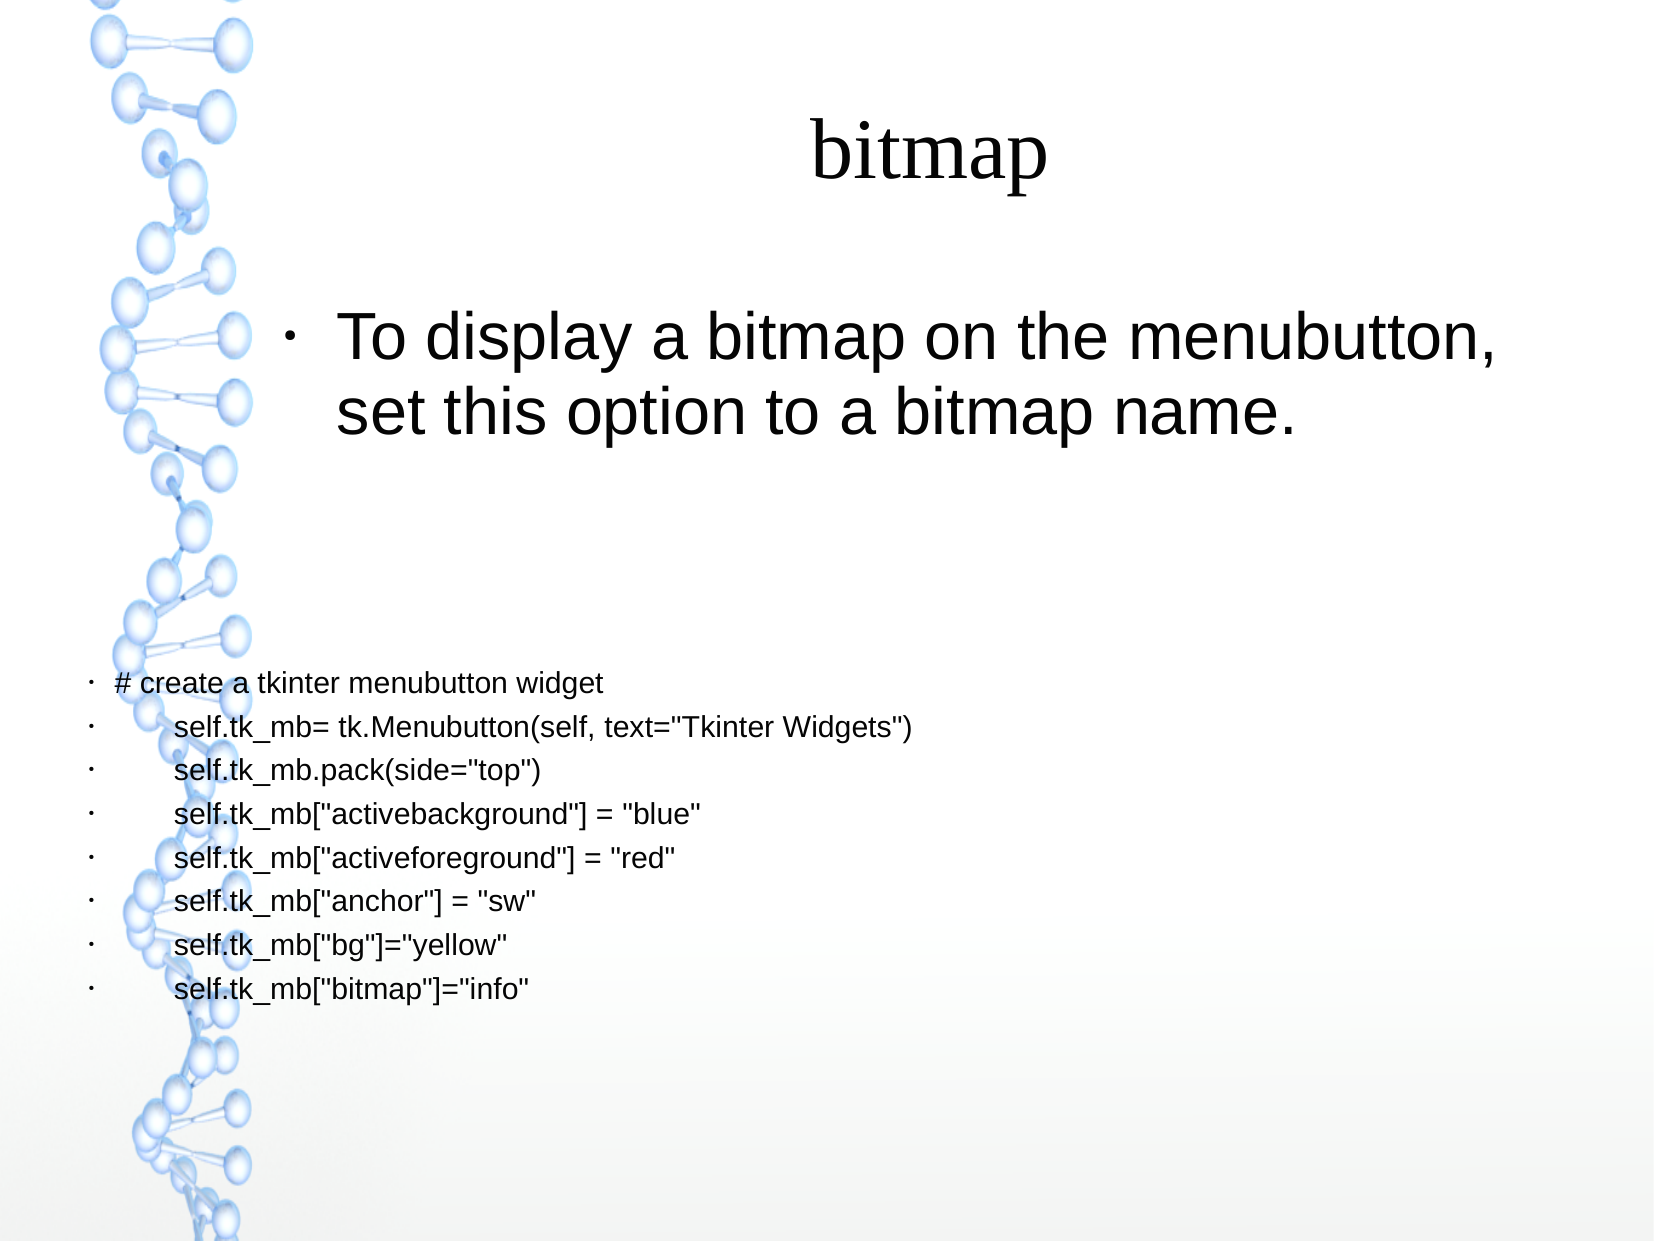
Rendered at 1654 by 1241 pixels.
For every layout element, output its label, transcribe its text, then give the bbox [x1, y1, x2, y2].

list # create a tkinter menubutton widget self.tk_mb= tk.Menubutton(self, text="Tkinter Widgets") self.tk_mb.pack(side="top") self.tk_mb["activebackground"] = "blue" self.tk_mb["activeforeground"] = "red" self.tk_mb["anchor"] = "sw" self.tk_mb["bg"]="yellow" self.tk_mb["bitmap"]="info" [82, 665, 1571, 1009]
title bitmap [265, 47, 1595, 252]
list To display a bitmap on the menubutton, set this option to a bitmap name. [265, 299, 1595, 643]
picture [0, 0, 1654, 1241]
